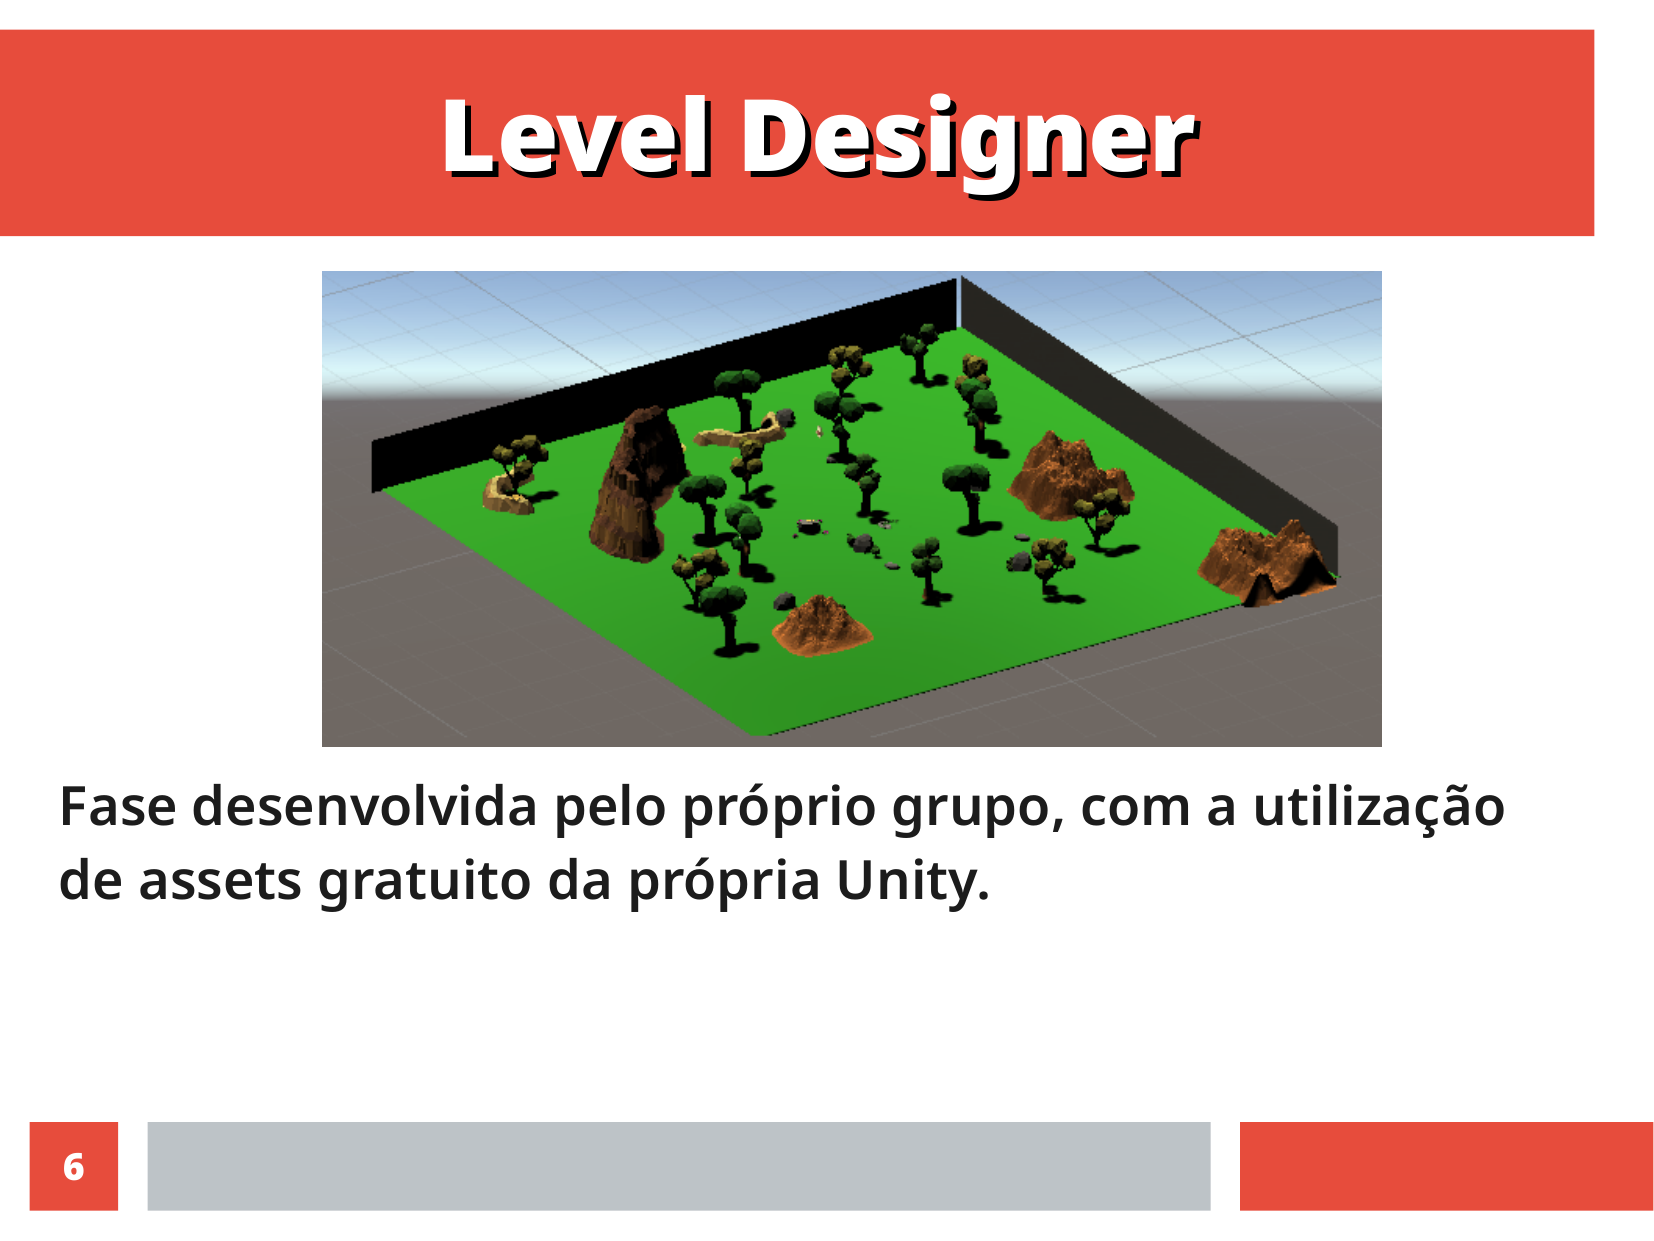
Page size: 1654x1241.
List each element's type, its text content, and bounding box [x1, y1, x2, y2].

title Level Designer [59, 59, 1595, 207]
picture [322, 271, 1382, 747]
list Fase desenvolvida pelo próprio grupo, com a utilização de assets gratuito da própria Unity. [59, 767, 1565, 1241]
